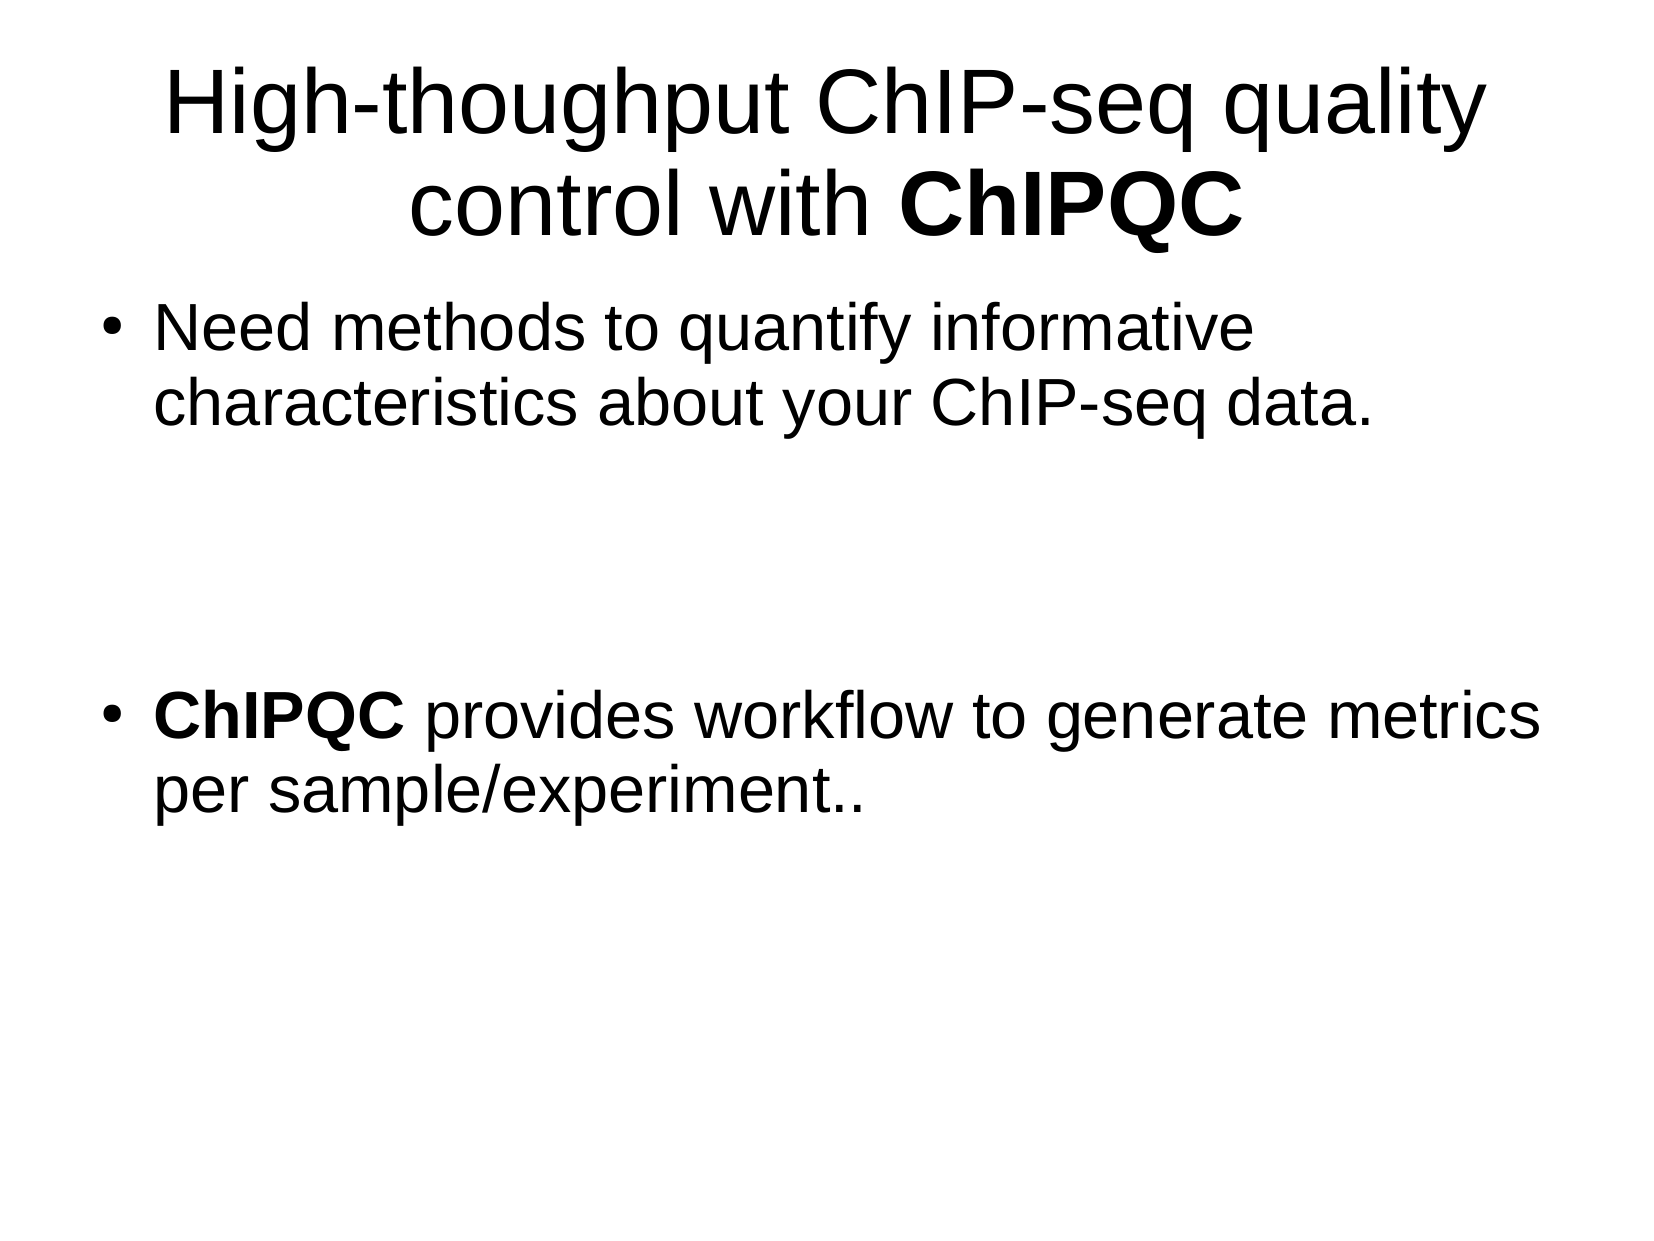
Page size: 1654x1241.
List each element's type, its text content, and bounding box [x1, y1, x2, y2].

title High-thoughput ChIP-seq quality control with ChIPQC [82, 49, 1571, 257]
list Need methods to quantify informative characteristics about your ChIP-seq data. ChIPQC provides workflow to generate metrics per sample/experiment.. [82, 290, 1571, 1109]
